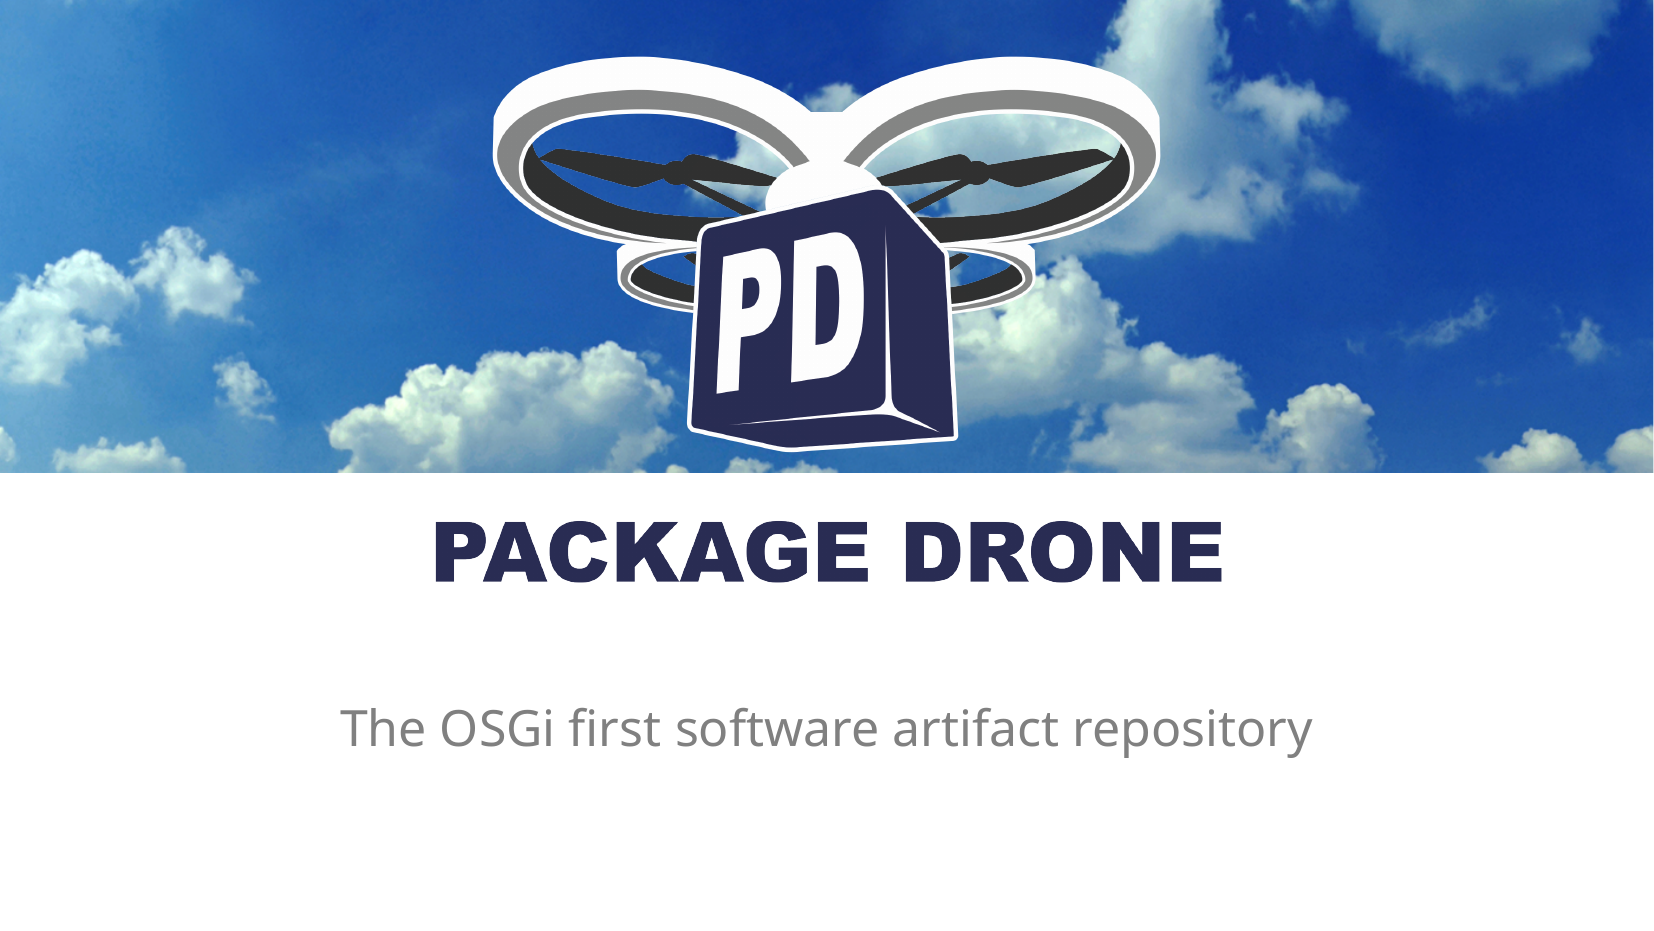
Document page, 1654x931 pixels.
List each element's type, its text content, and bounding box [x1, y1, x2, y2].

subtitle The OSGi first software artifact repository [82, 698, 1571, 757]
picture [0, 0, 1654, 586]
